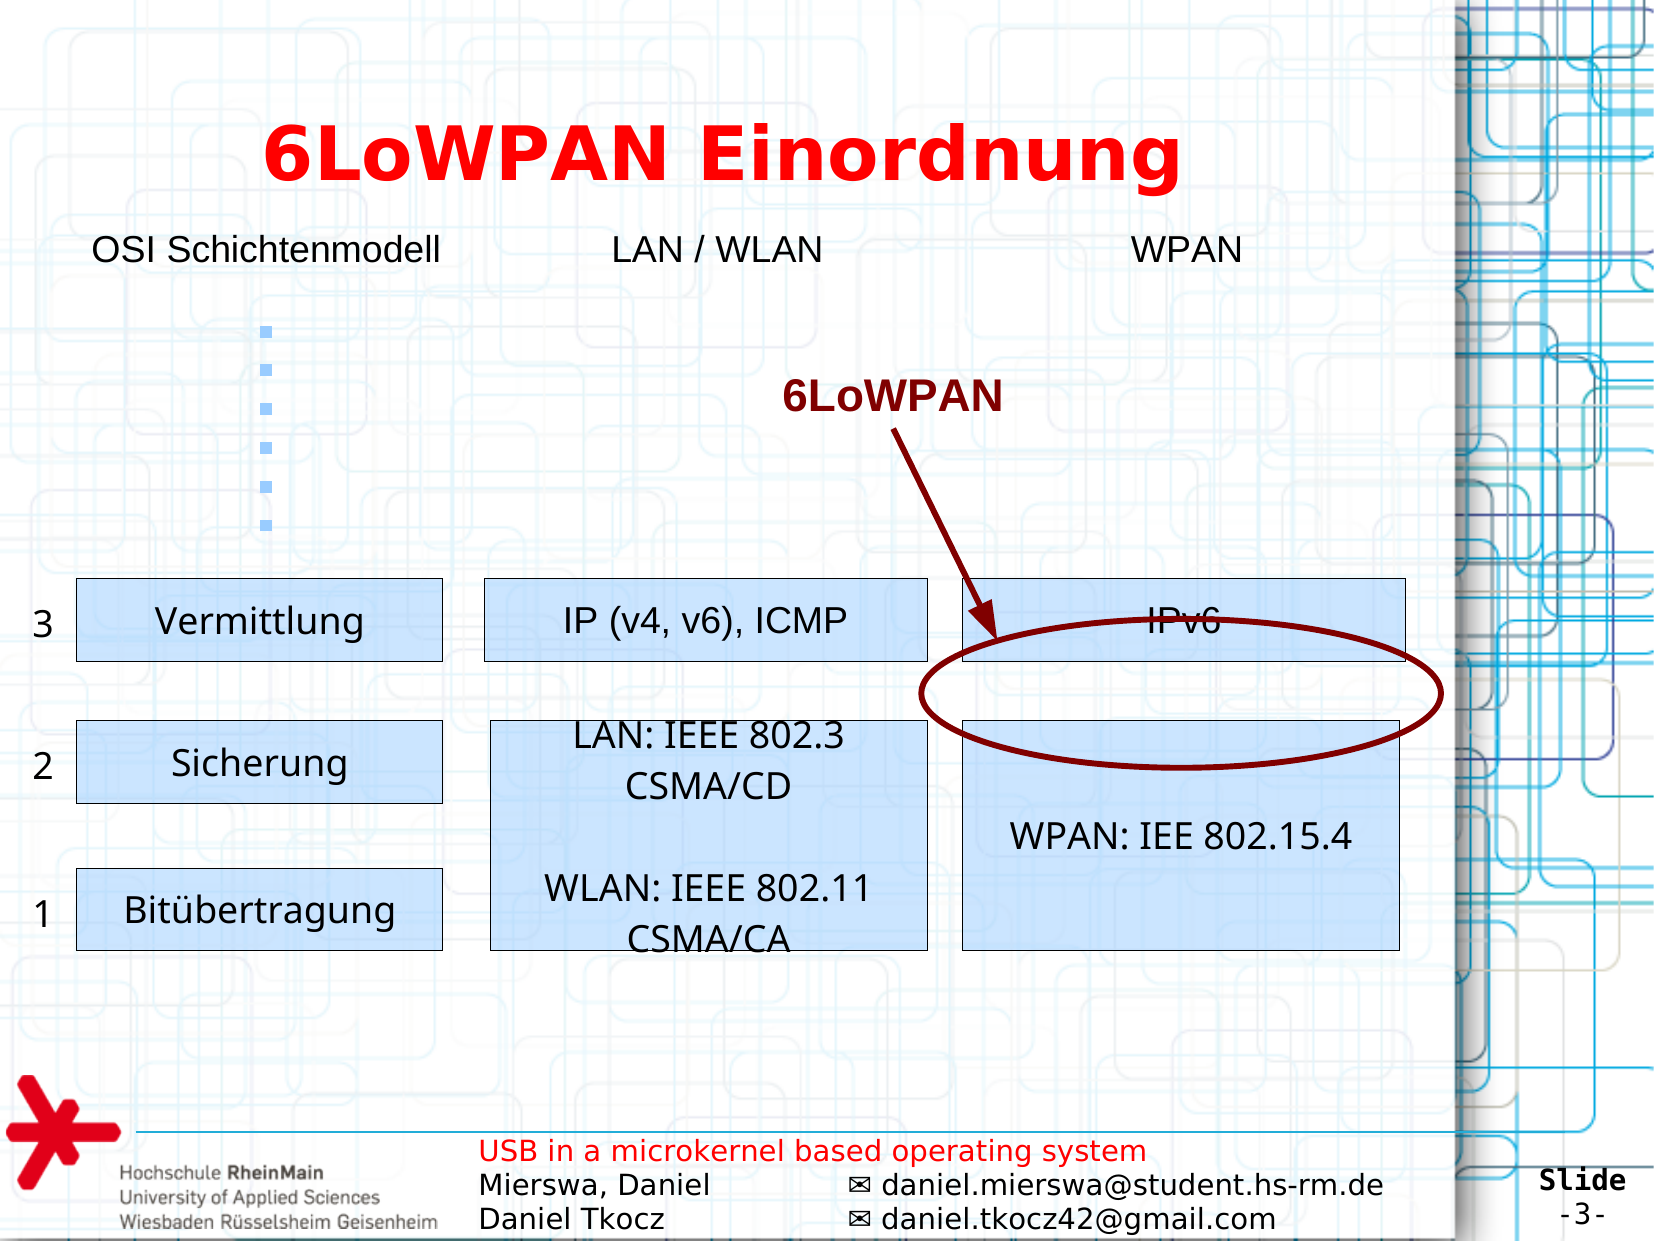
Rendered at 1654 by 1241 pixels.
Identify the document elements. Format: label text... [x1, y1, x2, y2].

text_box 1 [17, 879, 70, 939]
text_box Bitübertragung [76, 868, 443, 951]
text_box Sicherung [76, 720, 443, 804]
text_box 2 [17, 732, 70, 791]
text_box IPv6 [1206, 623, 1216, 631]
text_box OSI Schichtenmodell [76, 220, 456, 278]
text_box IPv6 [971, 578, 1406, 652]
text_box LAN: IEEE 802.3 CSMA/CD WLAN: IEEE 802.11 CSMA/CA [490, 720, 928, 951]
text_box 6LoWPAN [767, 362, 1016, 429]
title 6LoWPAN Einordnung [29, 70, 1418, 239]
text_box LAN / WLAN [596, 220, 839, 278]
text_box IPv6 [962, 622, 1406, 662]
text_box Vermittlung [76, 578, 443, 662]
text_box WPAN [1116, 220, 1256, 278]
text_box IPv6 [962, 578, 993, 649]
text_box WPAN: IEE 802.15.4 [962, 720, 1400, 764]
text_box IP (v4, v6), ICMP [484, 578, 928, 662]
picture [0, 0, 1654, 1241]
text_box WPAN: IEE 802.15.4 [962, 738, 1400, 951]
text_box 3 [17, 590, 70, 649]
